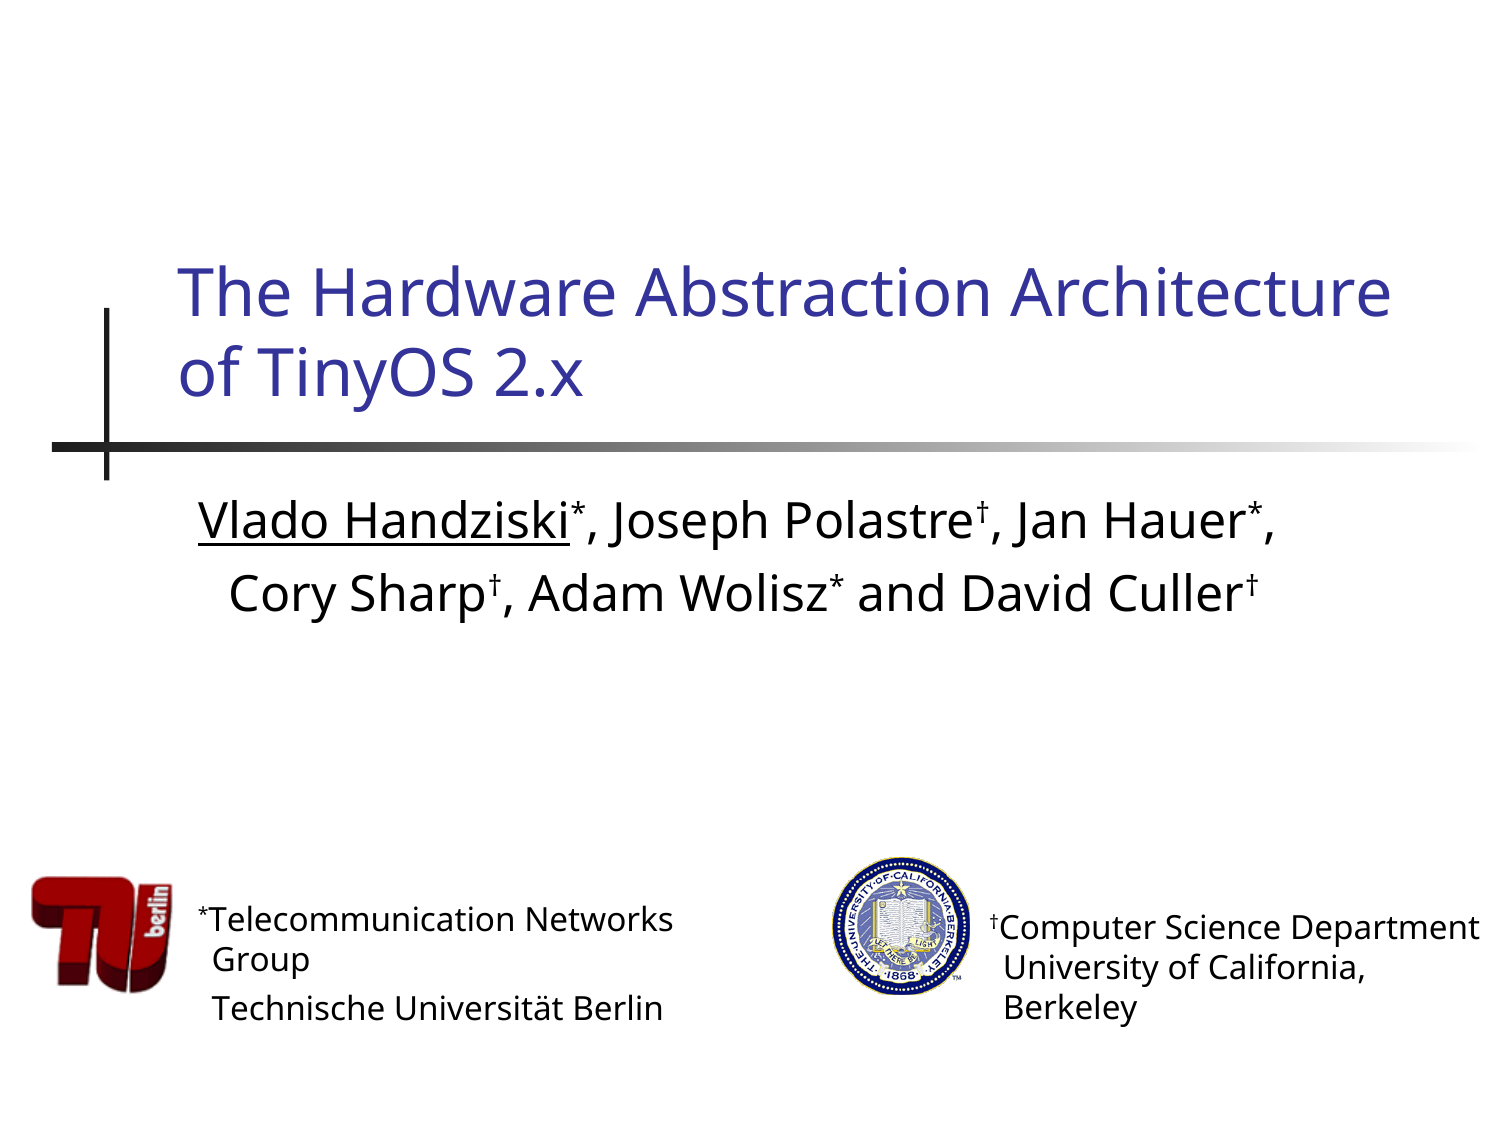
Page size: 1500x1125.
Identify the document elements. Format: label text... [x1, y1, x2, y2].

text_box †Computer Science Department University of California, Berkeley [974, 898, 1500, 1035]
subtitle Vlado Handziski*, Joseph Polastre†, Jan Hauer*, Cory Sharp†, Adam Wolisz* and David Culler† [123, 481, 1365, 818]
title The Hardware Abstraction Architecture of TinyOS 2.x [162, 229, 1438, 418]
picture [30, 875, 174, 995]
text_box *Telecommunication Networks Group Technische Universität Berlin [183, 890, 786, 1035]
picture [832, 857, 970, 995]
